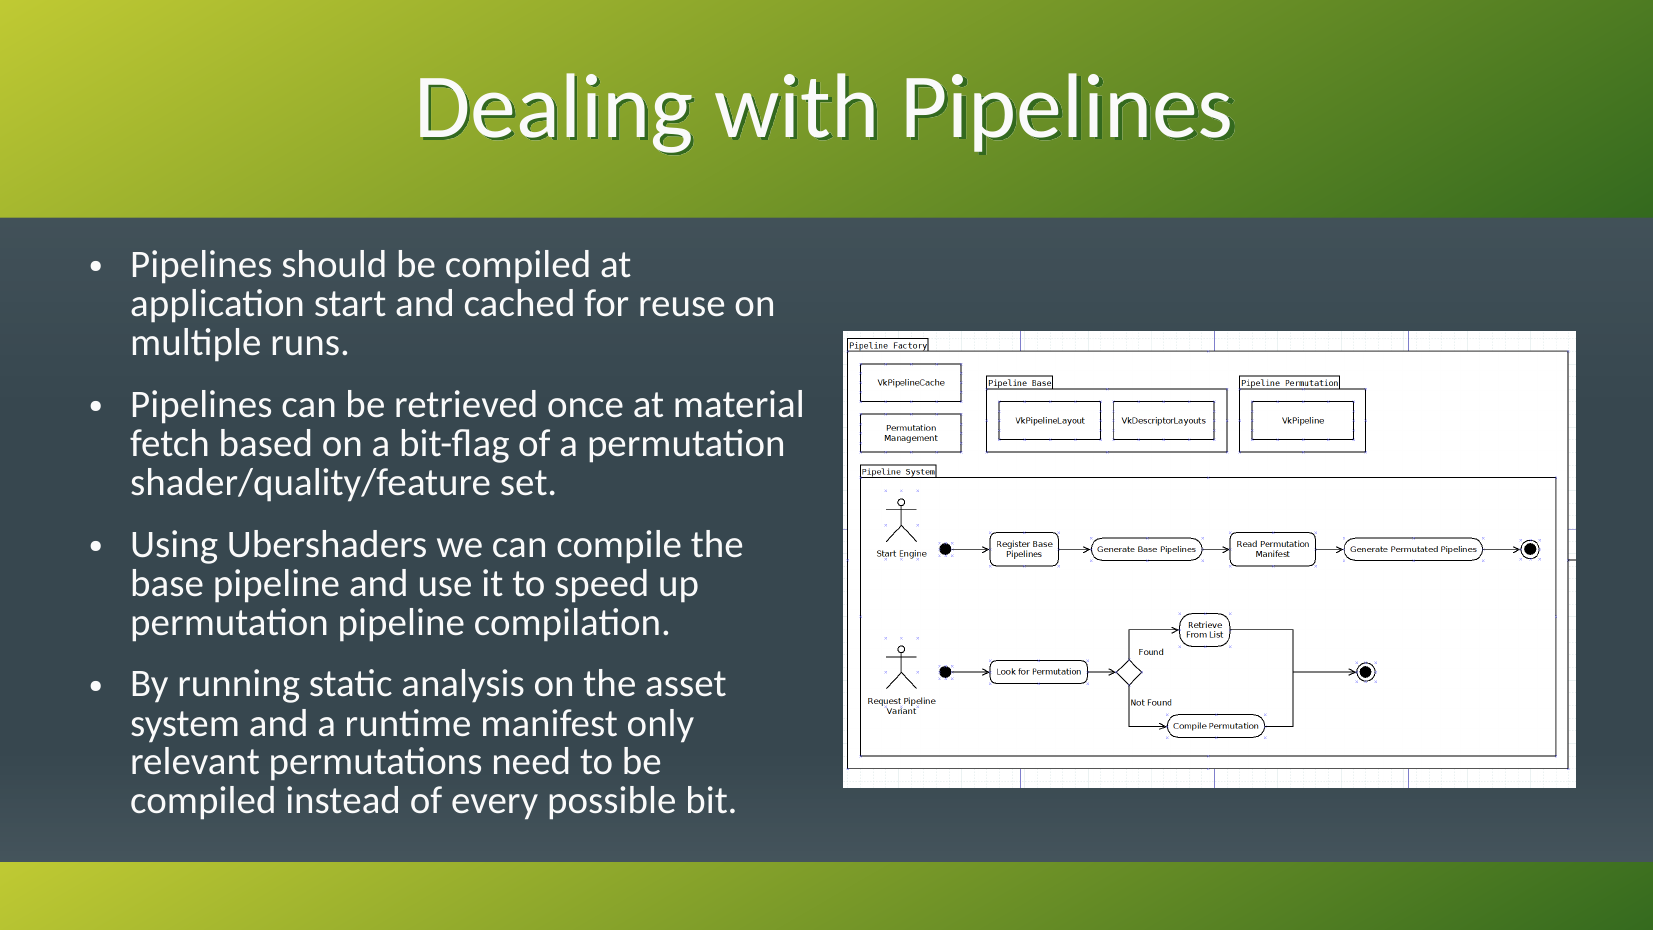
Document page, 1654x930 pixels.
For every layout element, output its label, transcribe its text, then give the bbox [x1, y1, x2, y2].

title Dealing with Pipelines [74, 37, 1575, 193]
list Pipelines should be compiled at application start and cached for reuse on multiple runs. Pipelines can be retrieved once at material fetch based on a bit-flag of a permutation shader/quality/feature set. Using Ubershaders we can compile the base pipeline and use it to speed up permutation pipeline compilation. By running static analysis on the asset system and a runtime manifest only relevant permutations need to be compiled instead of every possible bit. [74, 248, 807, 825]
picture [843, 331, 1576, 788]
